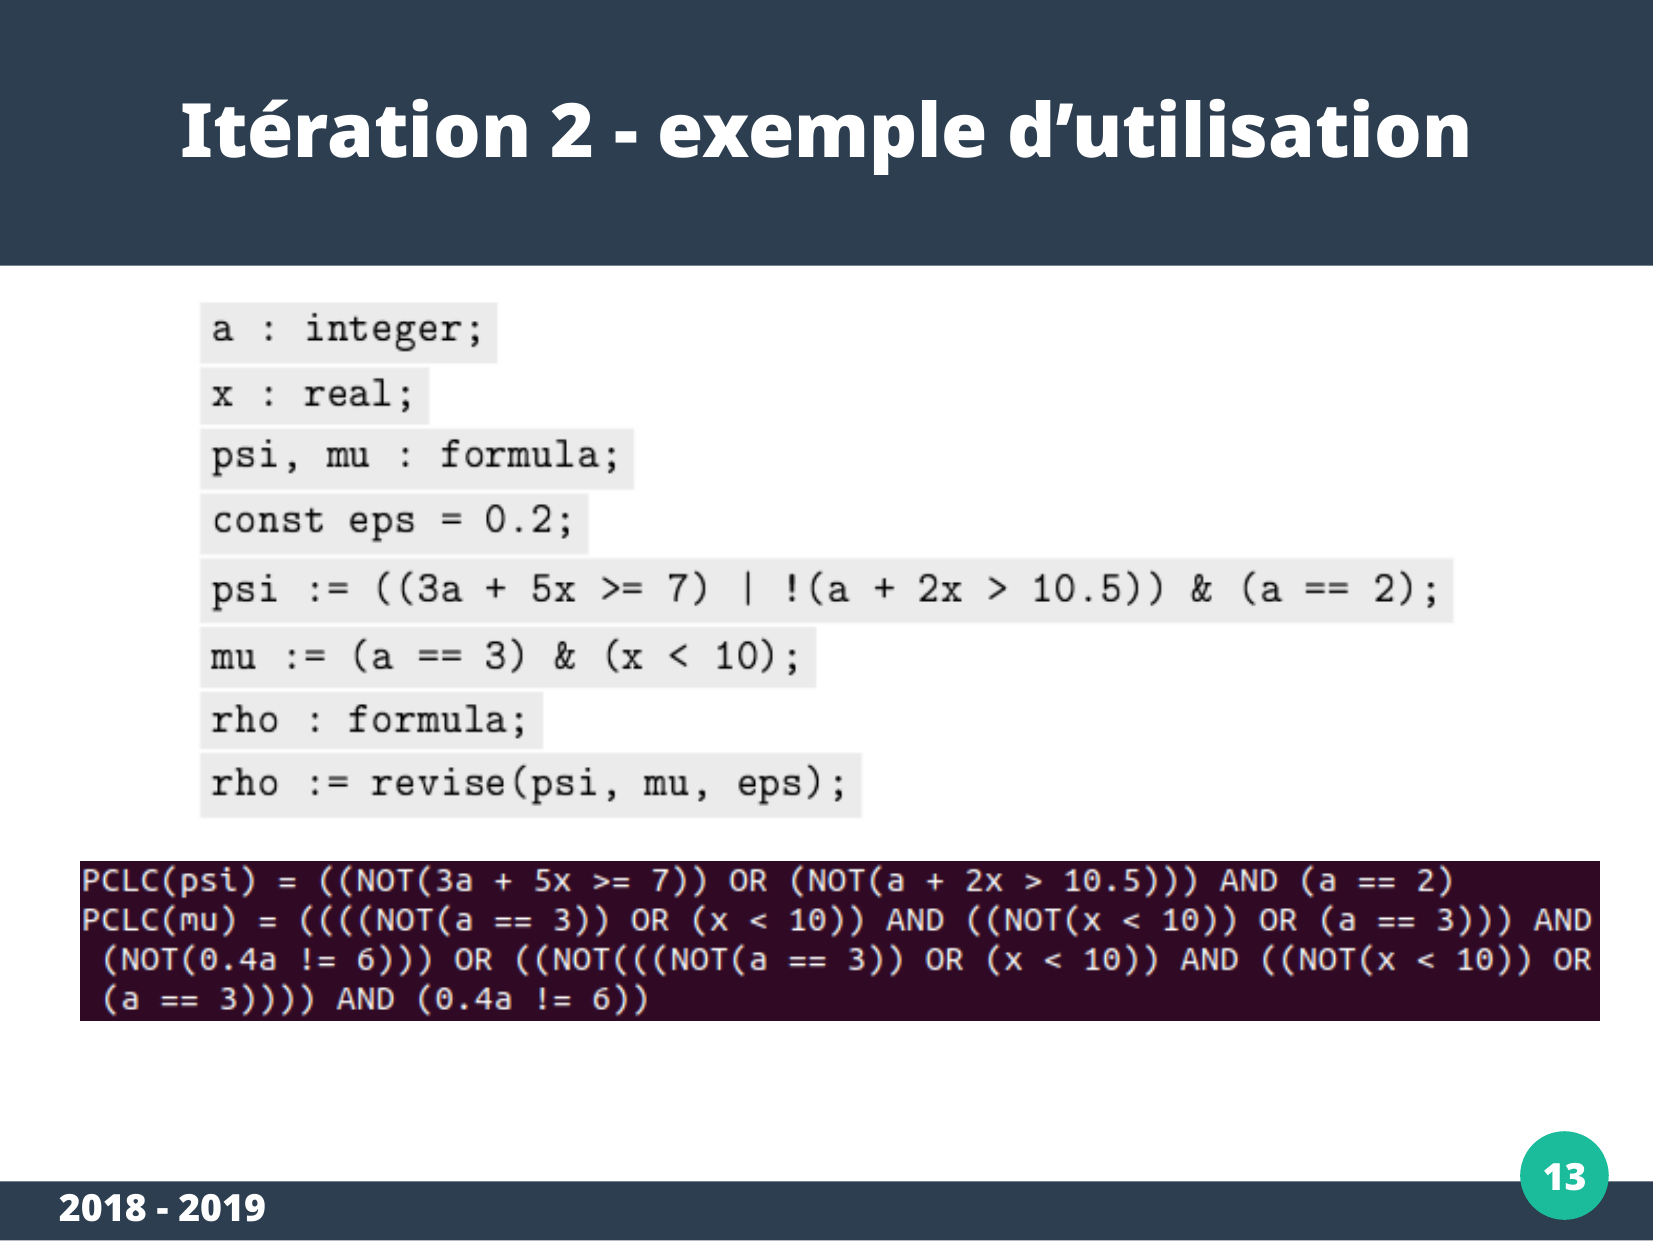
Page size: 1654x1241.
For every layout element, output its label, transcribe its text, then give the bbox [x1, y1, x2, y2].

title Itération 2 - exemple d’utilisation [58, 49, 1594, 207]
picture [80, 861, 1600, 1021]
picture [195, 299, 1460, 826]
